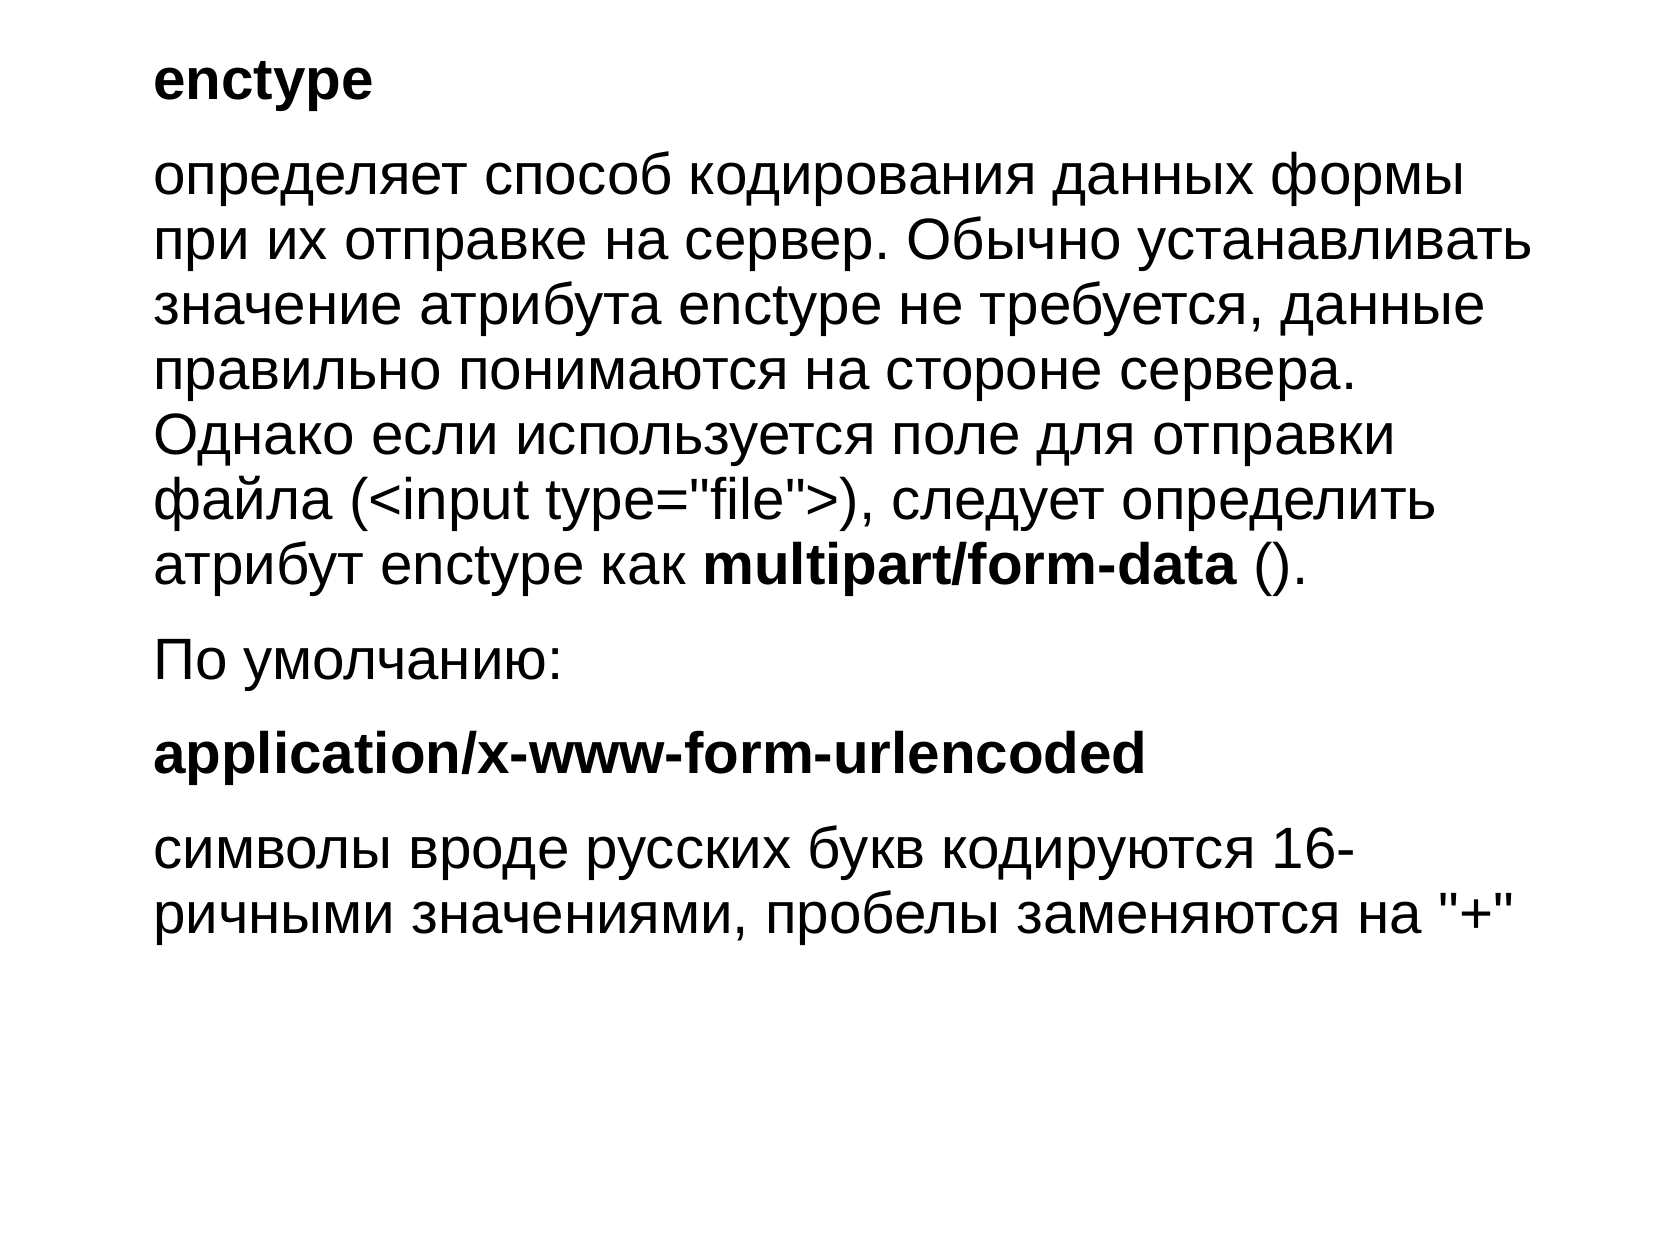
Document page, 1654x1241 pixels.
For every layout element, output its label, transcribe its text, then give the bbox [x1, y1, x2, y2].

list enctype определяет способ кодирования данных формы при их отправке на сервер. Обычно устанавливать значение атрибута enctype не требуется, данные правильно понимаются на стороне сервера. Однако если используется поле для отправки файла (<input type="file">), следует определить атрибут enctype как multipart/form-data (). По умолчанию: application/x-www-form-urlencoded символы вроде русских букв кодируются 16-ричными значениями, пробелы заменяются на "+" [82, 47, 1571, 1199]
